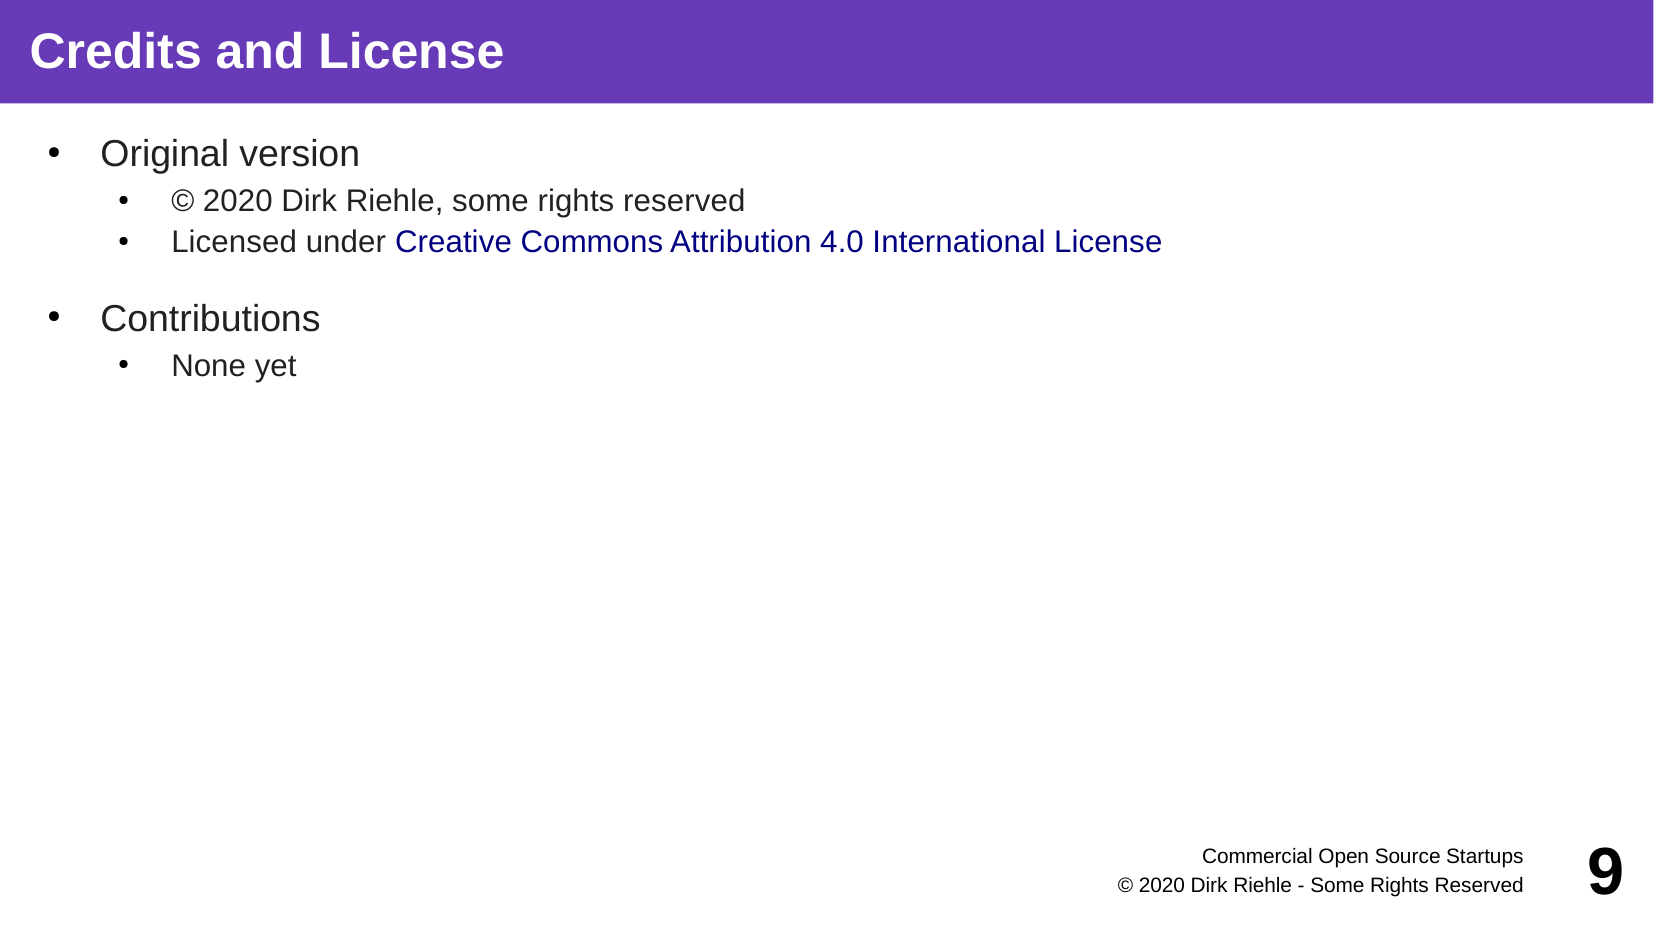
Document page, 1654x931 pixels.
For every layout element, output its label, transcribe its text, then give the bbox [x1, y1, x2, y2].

list Original version © 2020 Dirk Riehle, some rights reserved Licensed under Creative Commons Attribution 4.0 International License Contributions None yet [29, 132, 1625, 813]
title Credits and License [0, 0, 1654, 104]
